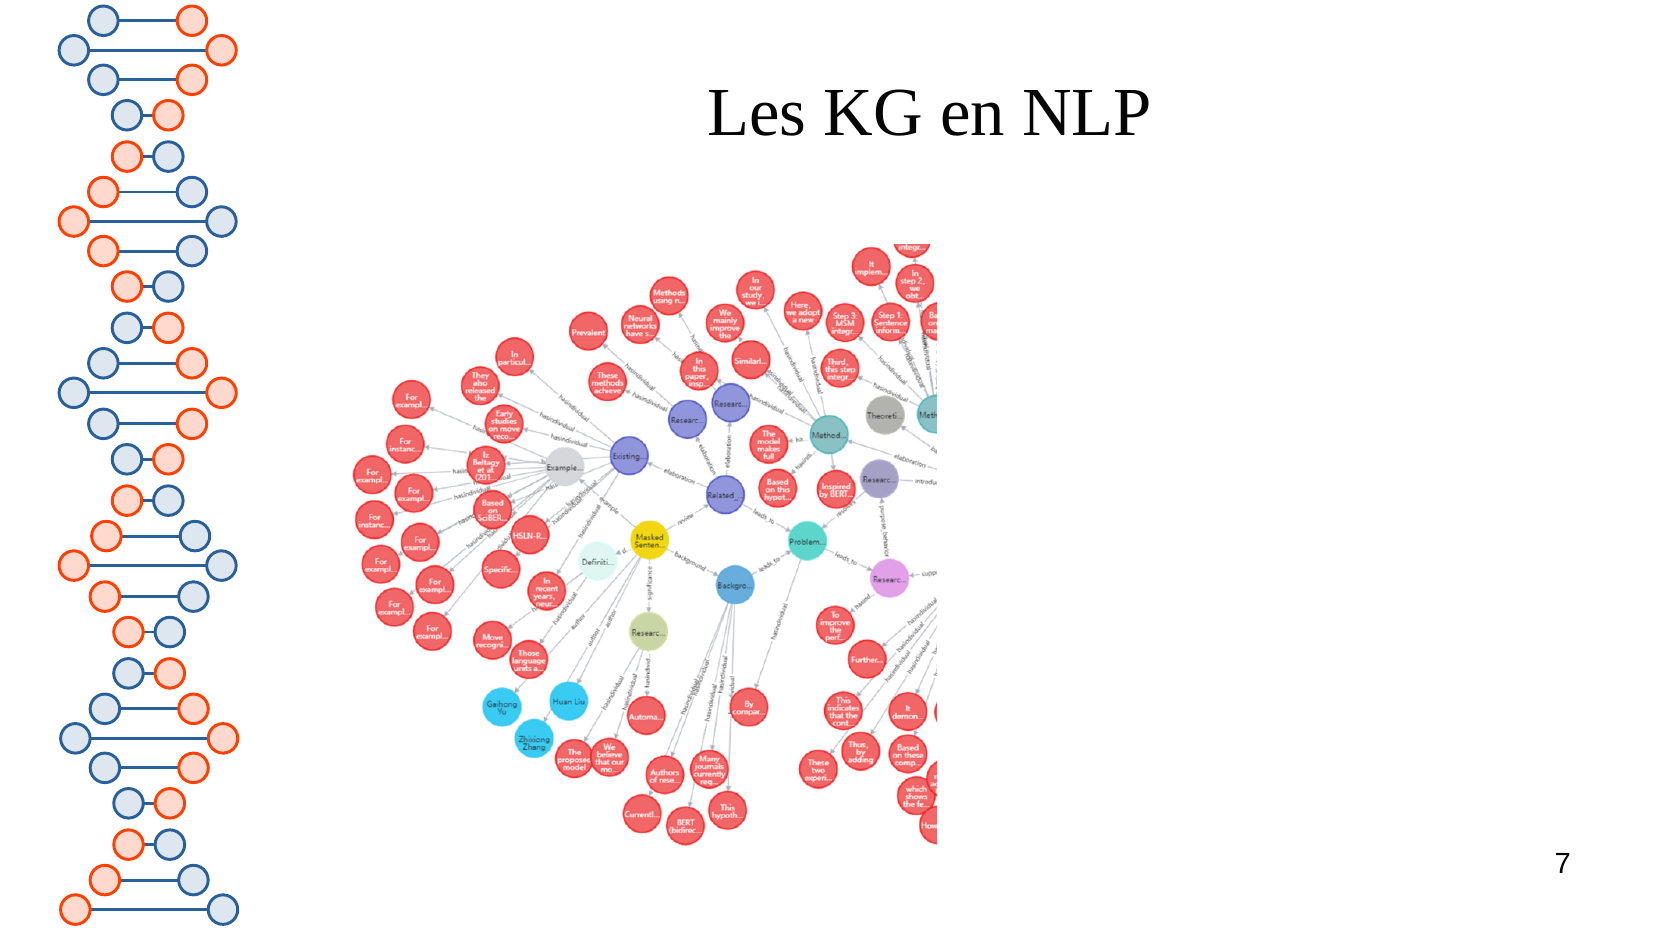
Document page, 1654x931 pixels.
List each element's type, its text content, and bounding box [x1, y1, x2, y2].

picture [295, 244, 937, 857]
title Les KG en NLP [265, 35, 1595, 189]
